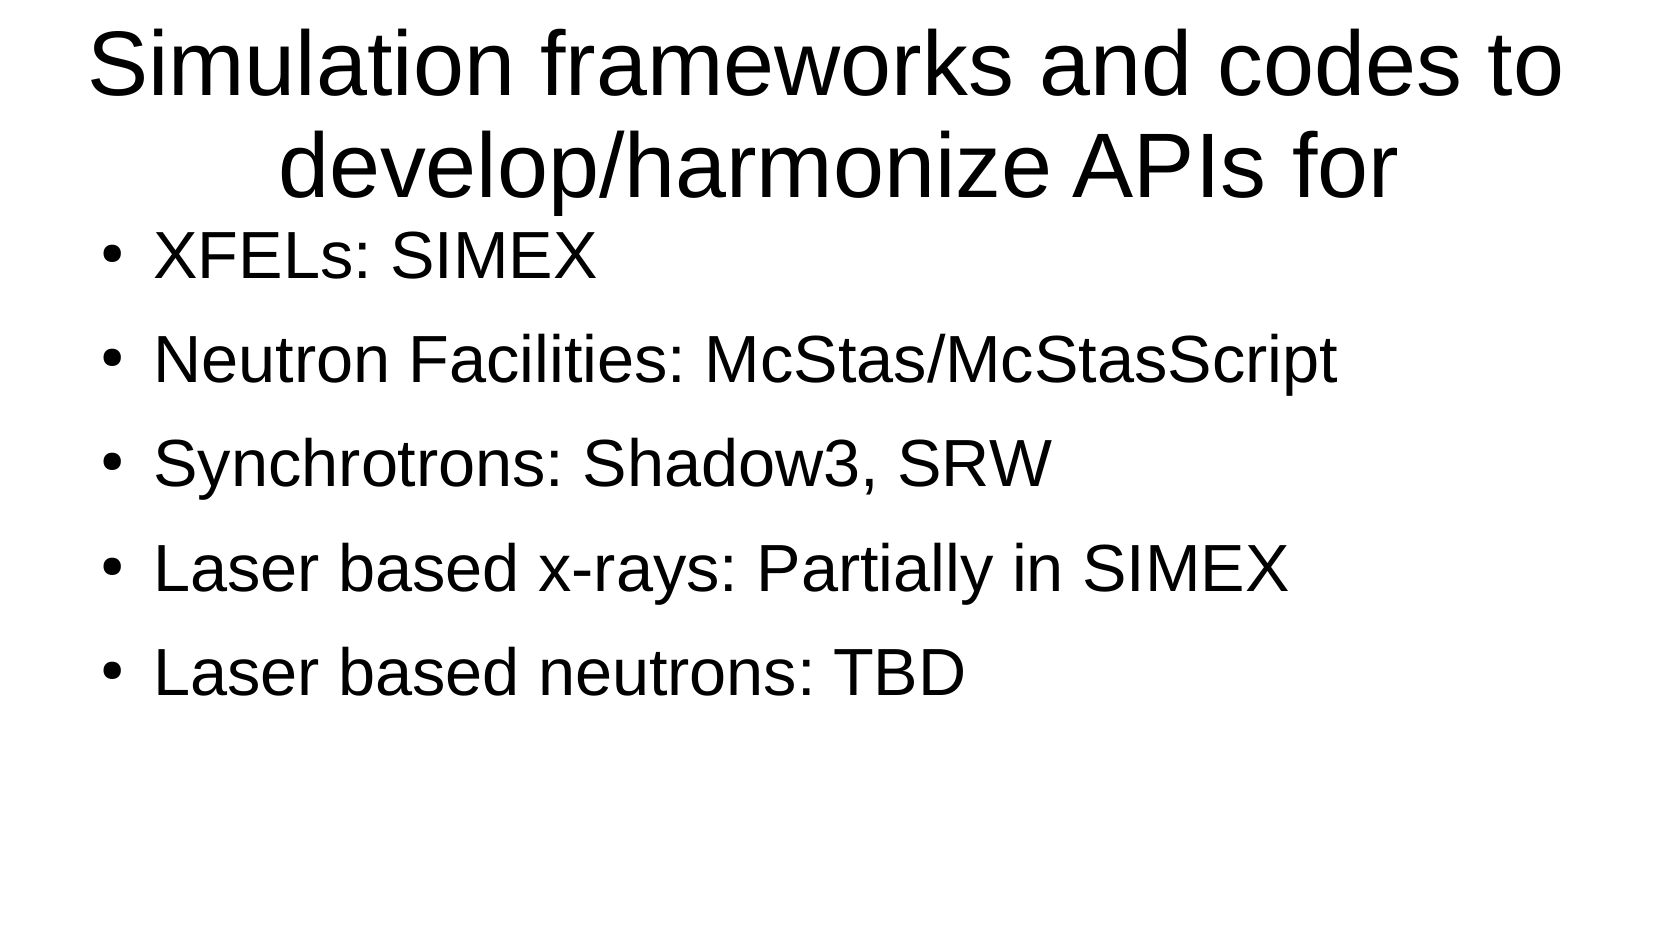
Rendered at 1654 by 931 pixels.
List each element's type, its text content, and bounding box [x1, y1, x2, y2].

list XFELs: SIMEX Neutron Facilities: McStas/McStasScript Synchrotrons: Shadow3, SRW Laser based x-rays: Partially in SIMEX Laser based neutrons: TBD [82, 217, 1571, 758]
title Simulation frameworks and codes to develop/harmonize APIs for [82, 12, 1571, 217]
